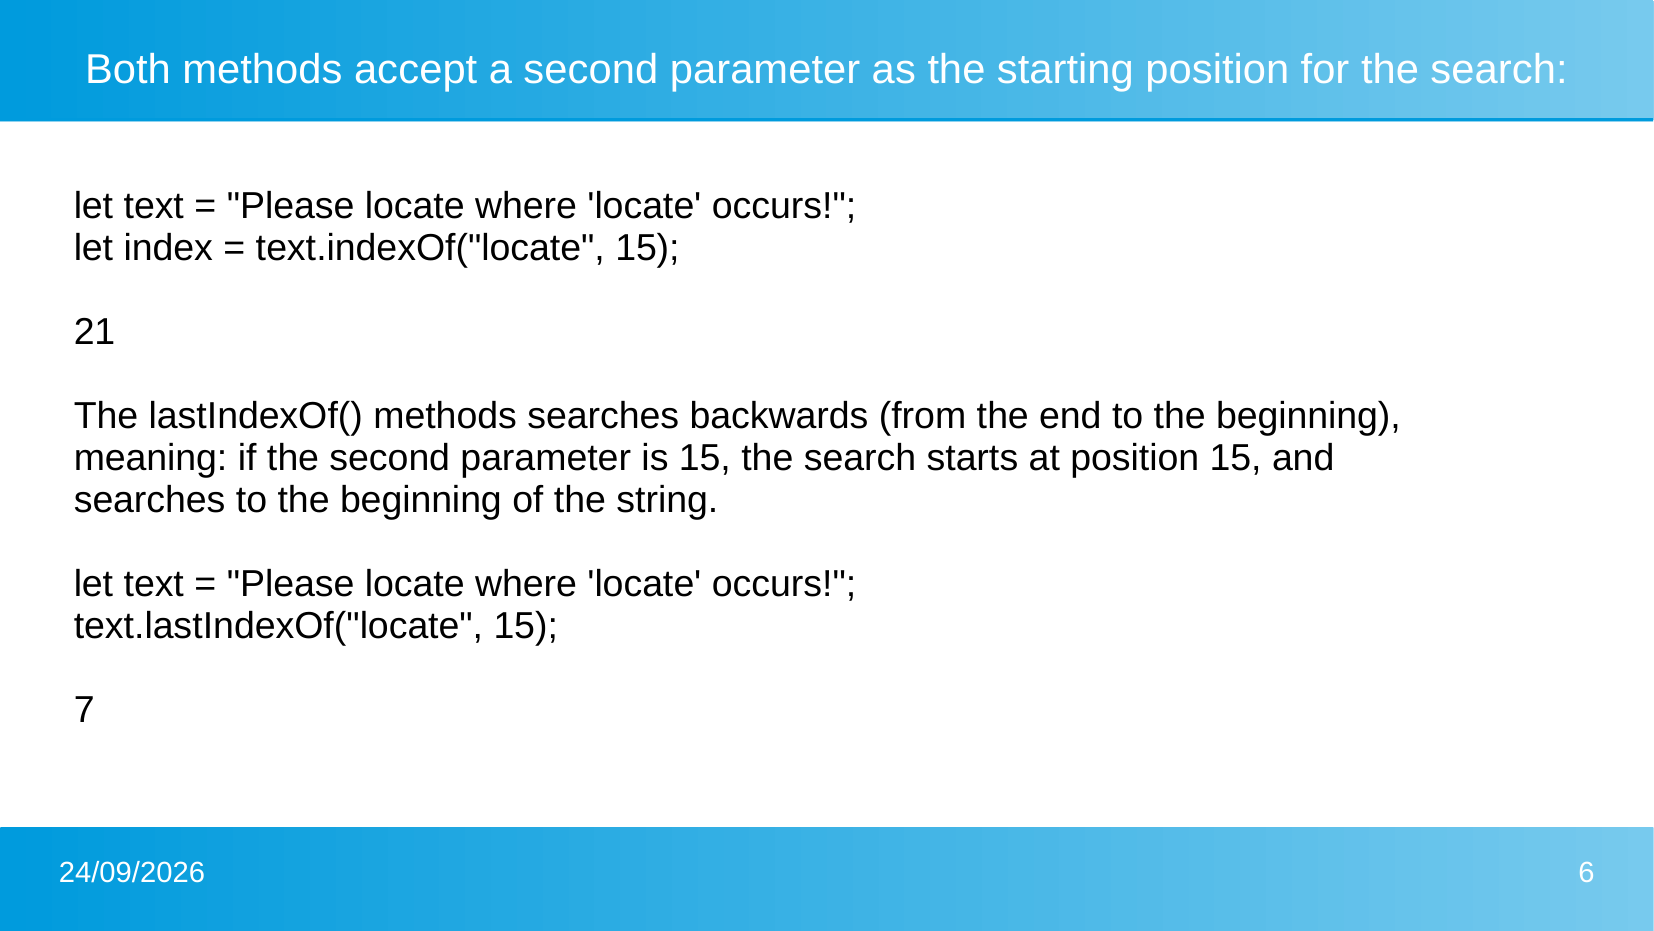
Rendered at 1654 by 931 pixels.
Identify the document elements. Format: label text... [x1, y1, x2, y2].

title Both methods accept a second parameter as the starting position for the search: [59, 29, 1595, 108]
text_box let text = "Please locate where 'locate' occurs!"; let index = text.indexOf("locate", 15); 21 The lastIndexOf() methods searches backwards (from the end to the beginning), meaning: if the second parameter is 15, the search starts at position 15, and searches to the beginning of the string. let text = "Please locate where 'locate' occurs!"; text.lastIndexOf("locate", 15); 7 [59, 177, 1477, 739]
